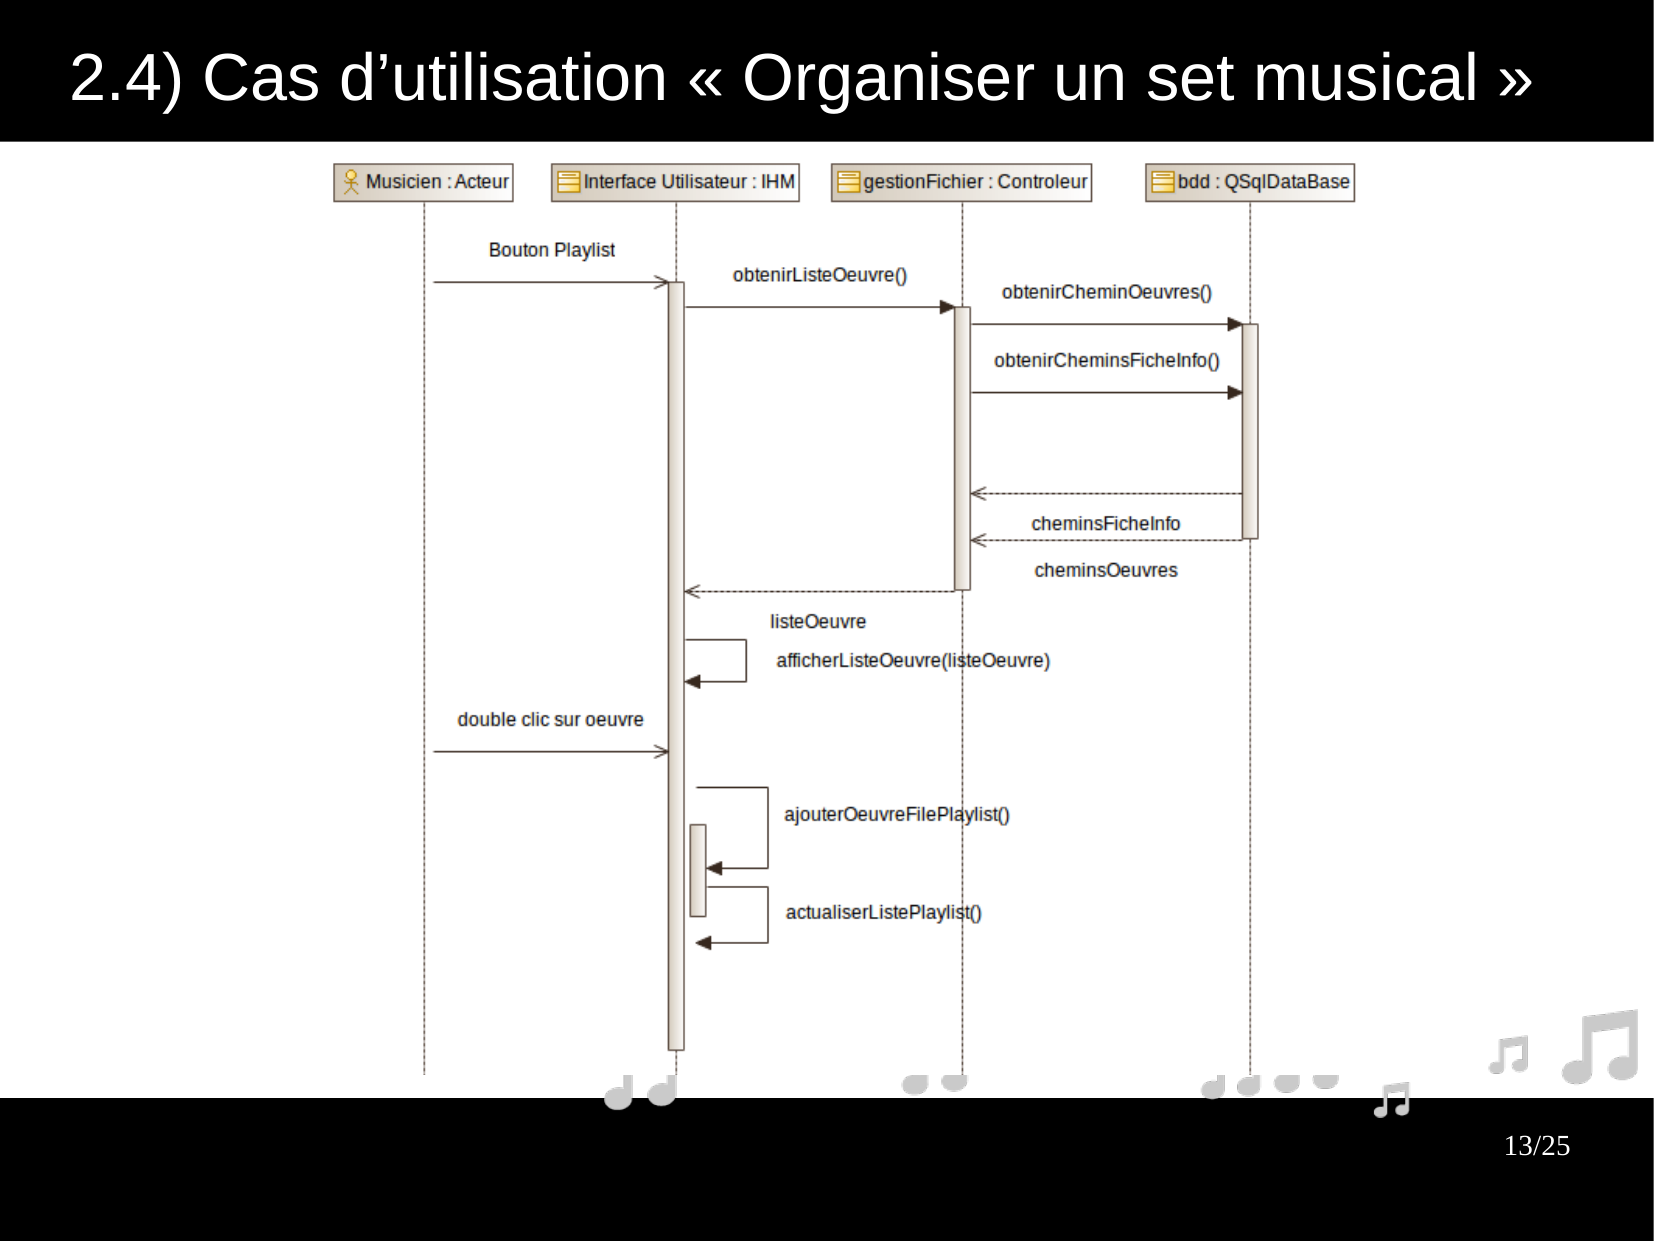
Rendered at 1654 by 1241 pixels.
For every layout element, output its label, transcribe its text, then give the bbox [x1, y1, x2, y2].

picture [318, 148, 1371, 1075]
title 2.4) Cas d’utilisation « Organiser un set musical » [59, 8, 1548, 148]
